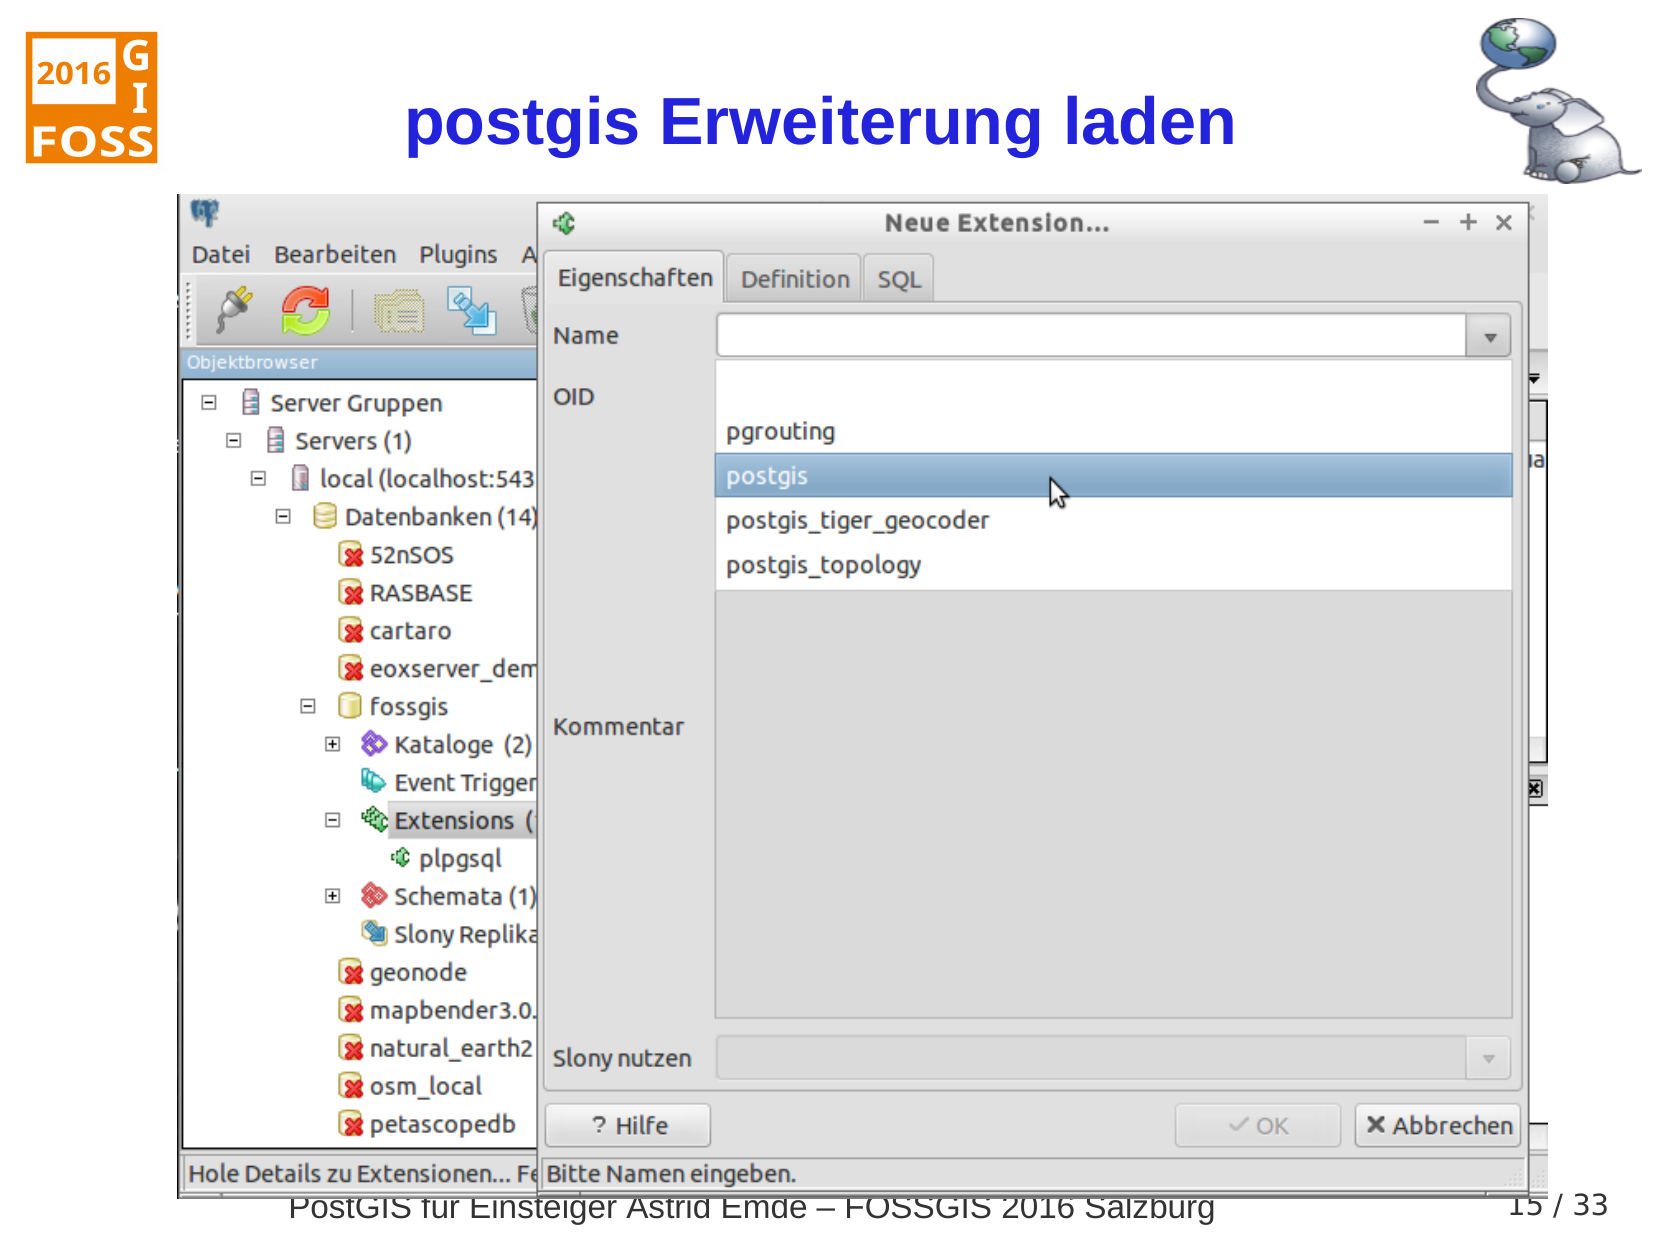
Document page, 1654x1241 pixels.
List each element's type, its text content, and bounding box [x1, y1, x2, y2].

picture [177, 194, 1548, 1199]
picture [17, 23, 166, 172]
title postgis Erweiterung laden [76, 47, 1565, 195]
picture [1476, 18, 1642, 184]
